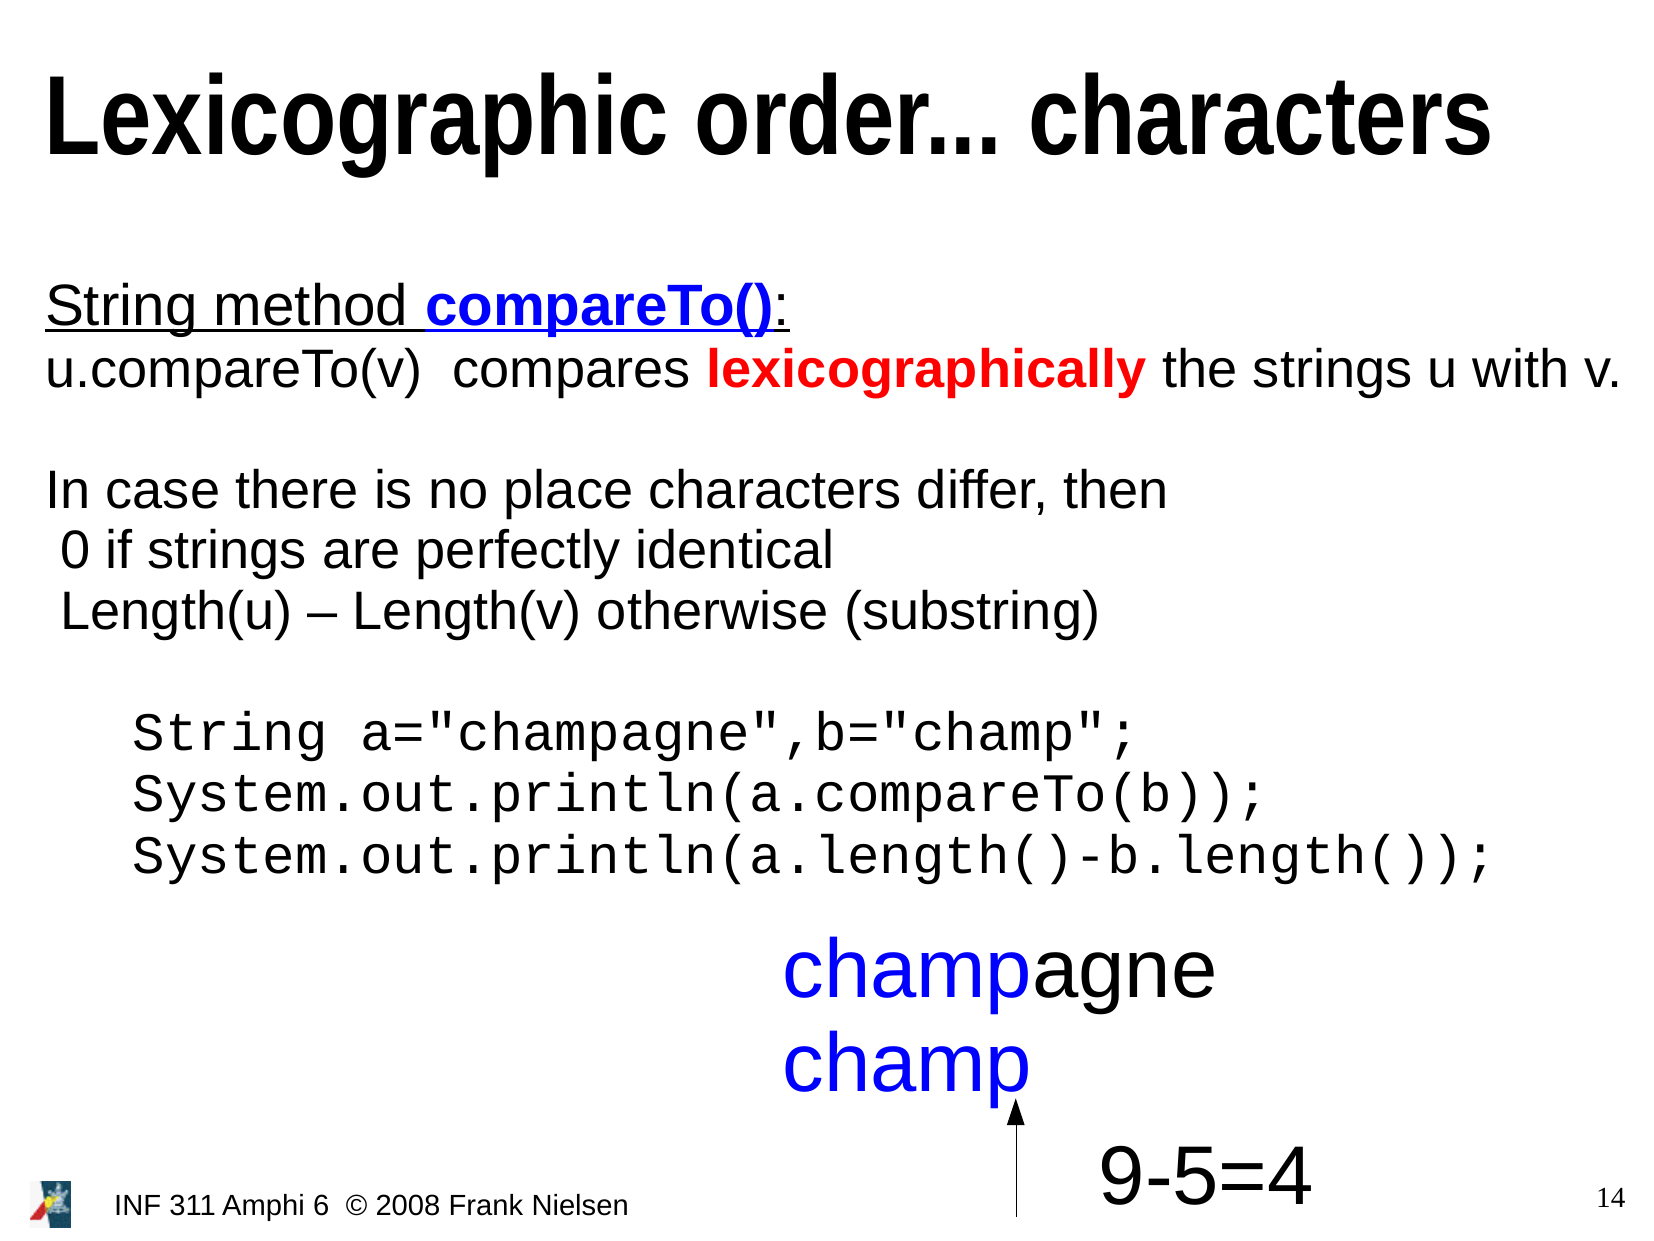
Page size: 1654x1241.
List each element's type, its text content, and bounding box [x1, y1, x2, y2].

text_box String a="champagne",b="champ"; System.out.println(a.compareTo(b)); System.out.println(a.length()-b.length()); [118, 697, 1513, 886]
picture [29, 1181, 71, 1228]
text_box 9-5=4 [1084, 1122, 1329, 1230]
text_box String method compareTo(): u.compareTo(v) compares lexicographically the strings u with v. In case there is no place characters differ, then 0 if strings are perfectly identical Length(u) – Length(v) otherwise (substring) [30, 265, 1654, 715]
text_box champagne champ [767, 915, 1233, 1117]
text_box [356, 693, 387, 765]
text_box Lexicographic order... characters [29, 41, 1510, 186]
